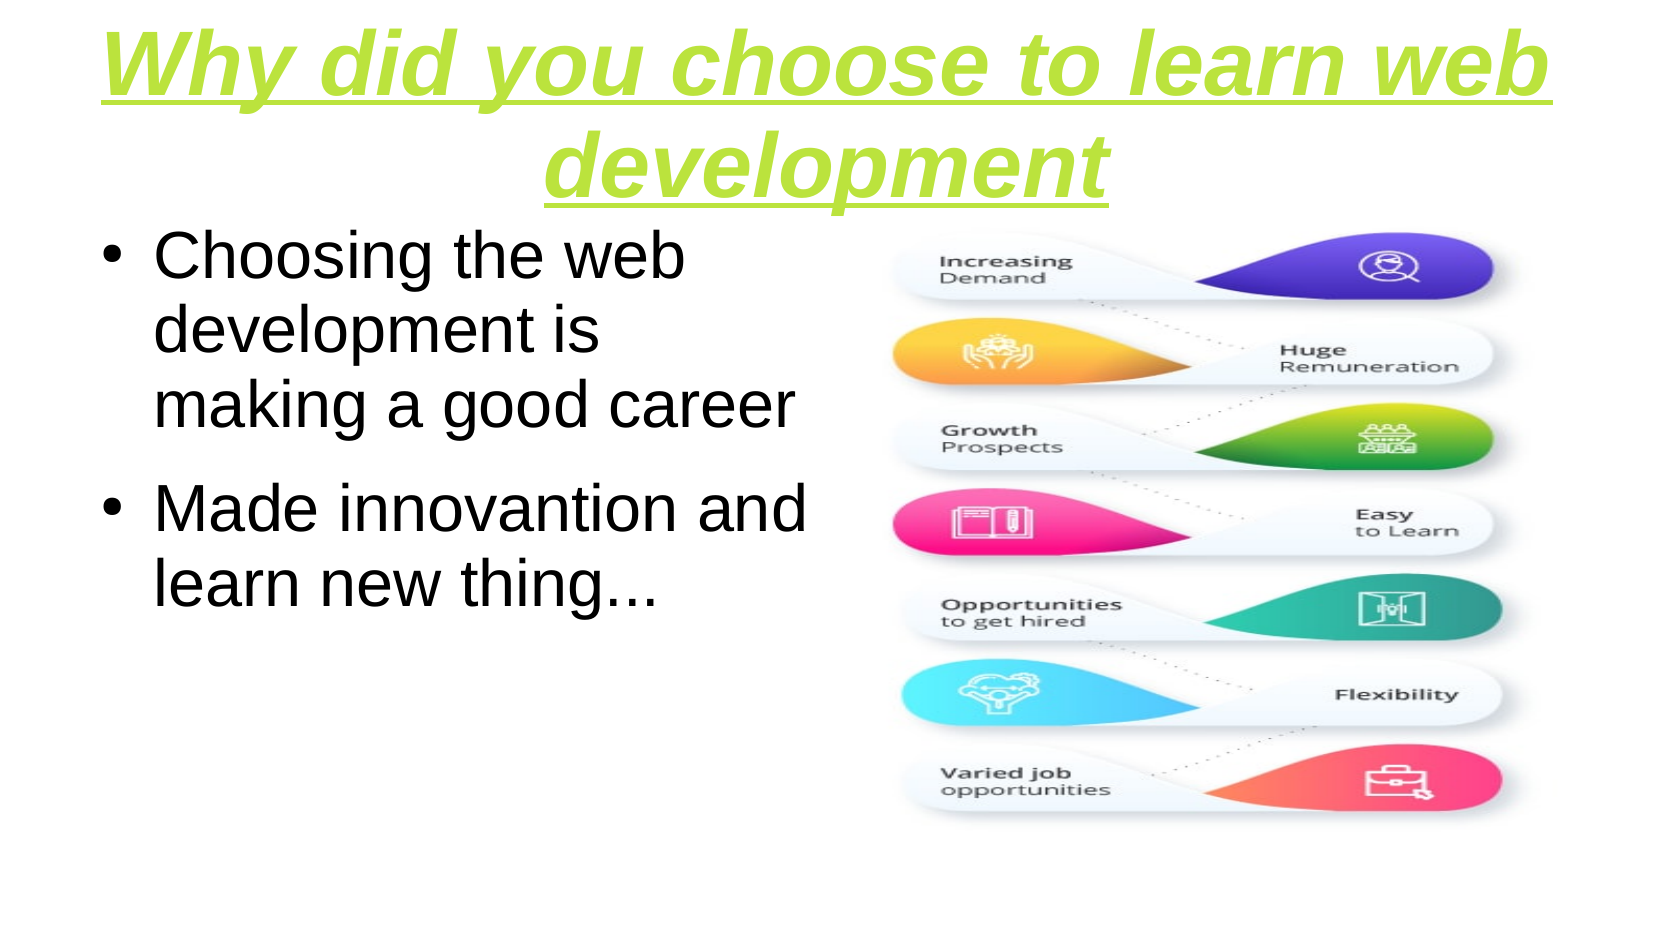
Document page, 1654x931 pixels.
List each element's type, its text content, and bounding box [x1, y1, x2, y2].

picture [856, 214, 1572, 857]
list Choosing the web development is making a good career Made innovantion and learn new thing... [82, 217, 809, 758]
title Why did you choose to learn web development [82, 12, 1571, 218]
